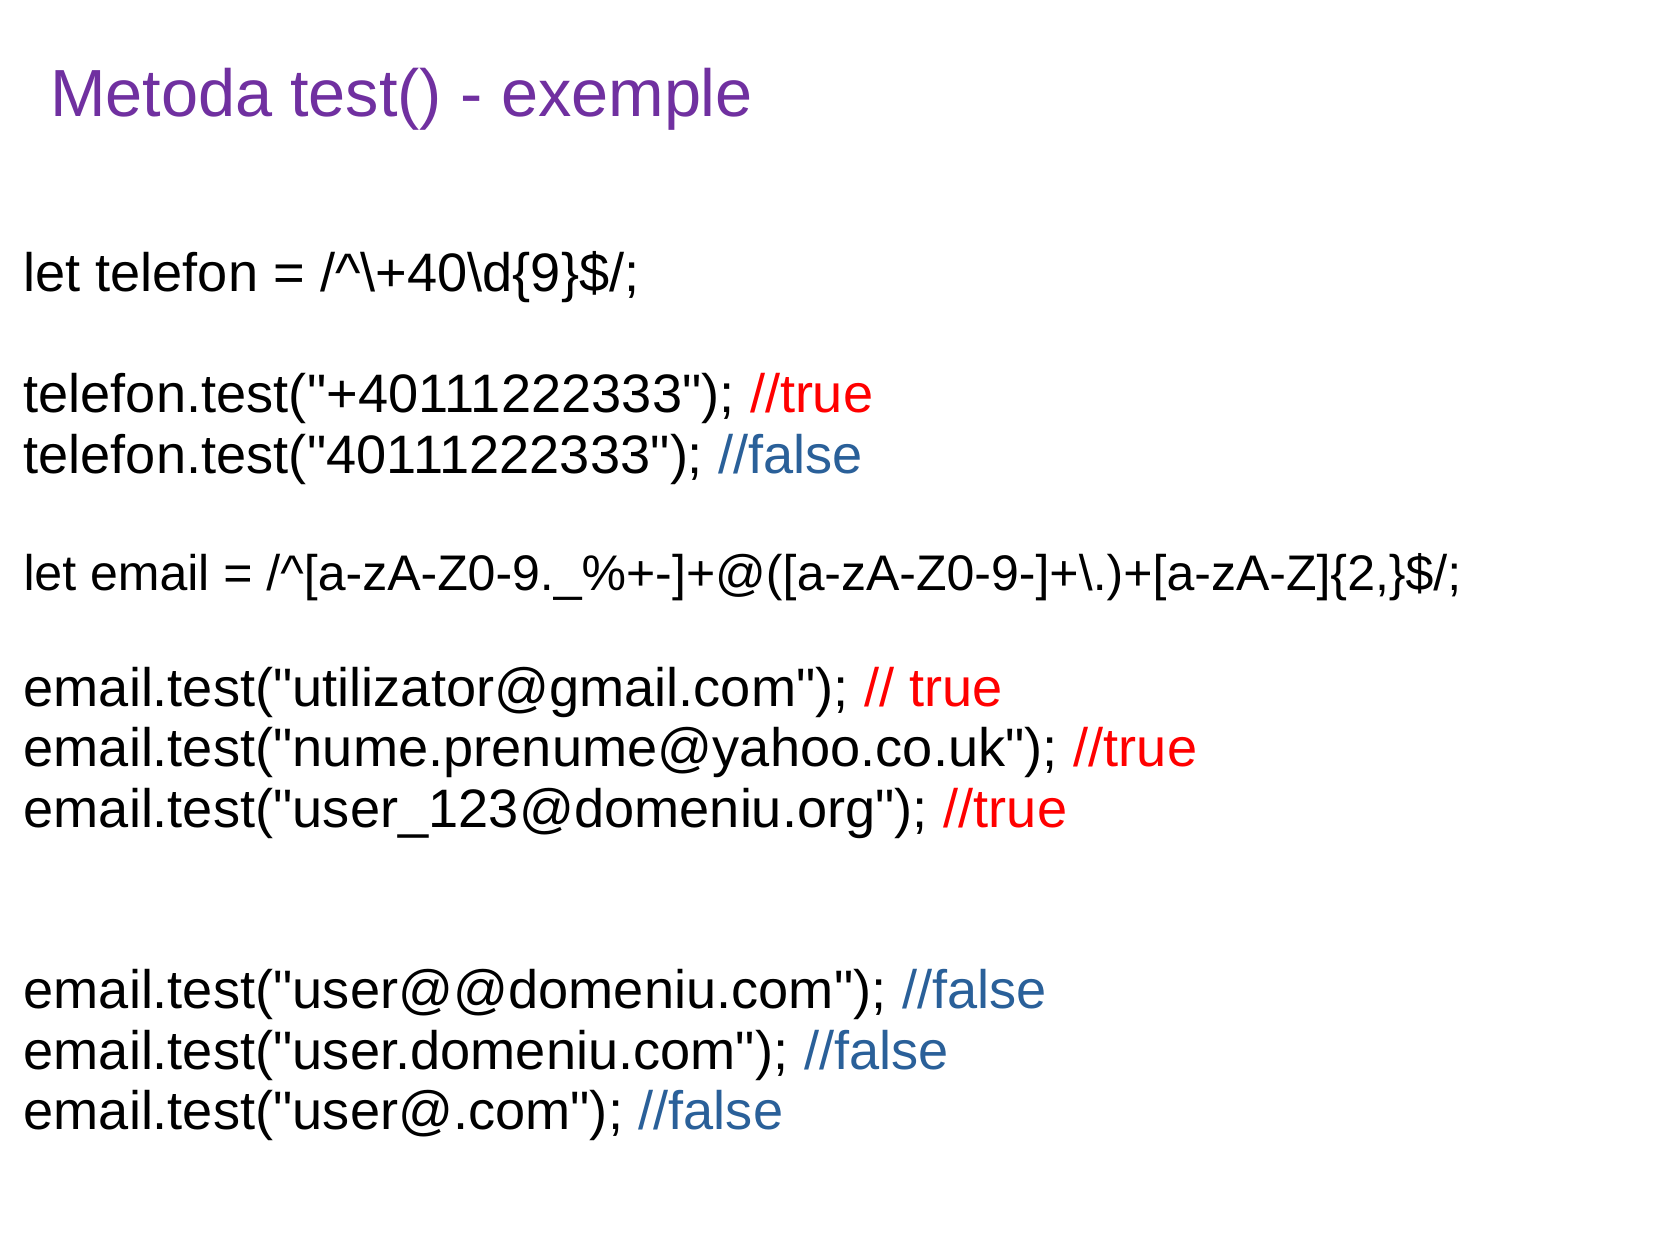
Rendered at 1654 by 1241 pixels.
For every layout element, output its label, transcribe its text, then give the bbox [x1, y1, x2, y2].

text_box let telefon = /^\+40\d{9}$/; telefon.test("+40111222333"); //true telefon.test("40111222333"); //false let email = /^[a-zA-Z0-9._%+-]+@([a-zA-Z0-9-]+\.)+[a-zA-Z]{2,}$/; email.test("utilizator@gmail.com"); // true email.test("nume.prenume@yahoo.co.uk"); //true email.test("user_123@domeniu.org"); //true email.test("user@@domeniu.com"); //false email.test("user.domeniu.com"); //false email.test("user@.com"); //false [8, 235, 1543, 1241]
text_box Metoda test() - exemple [35, 48, 1536, 195]
